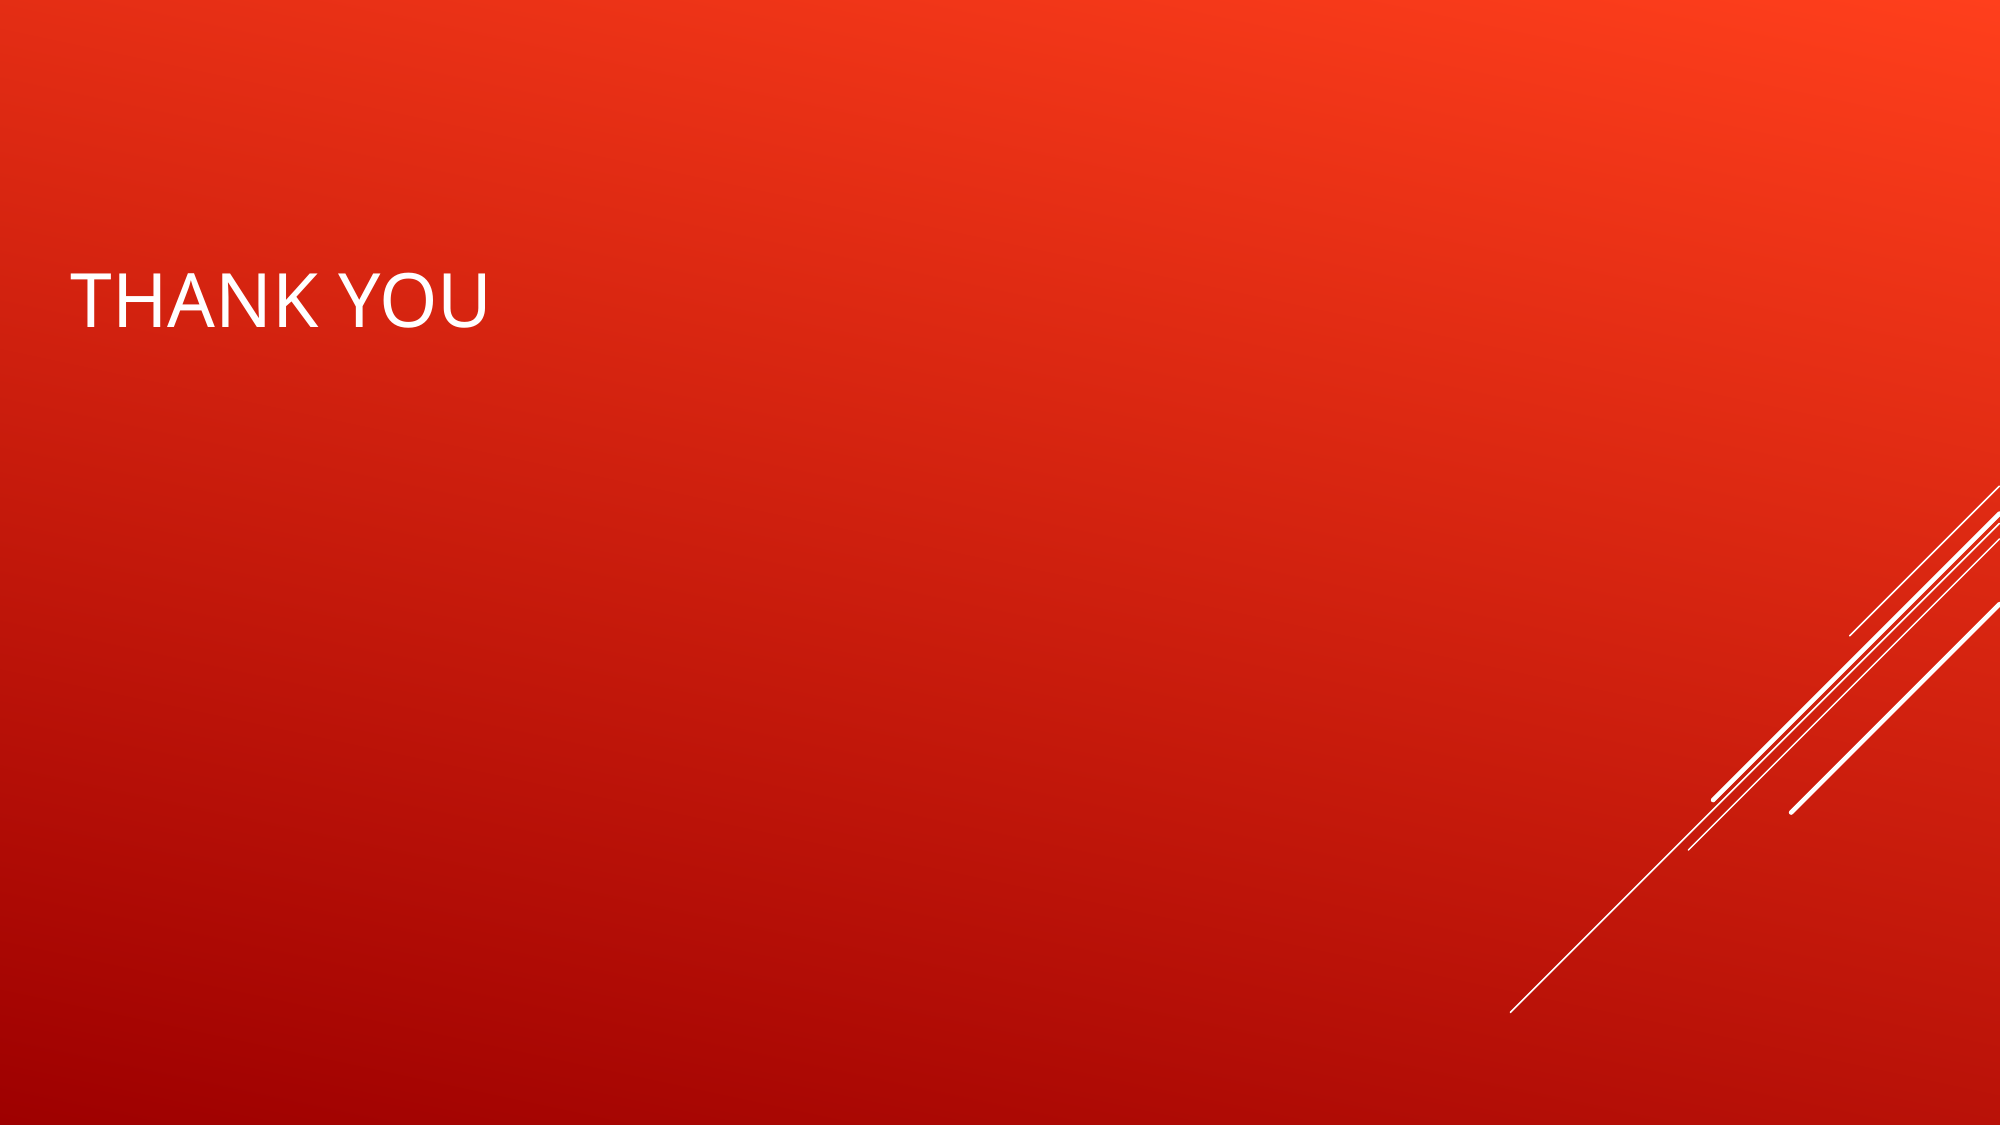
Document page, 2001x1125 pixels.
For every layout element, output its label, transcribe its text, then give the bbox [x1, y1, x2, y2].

title Thank you [55, 173, 1456, 422]
